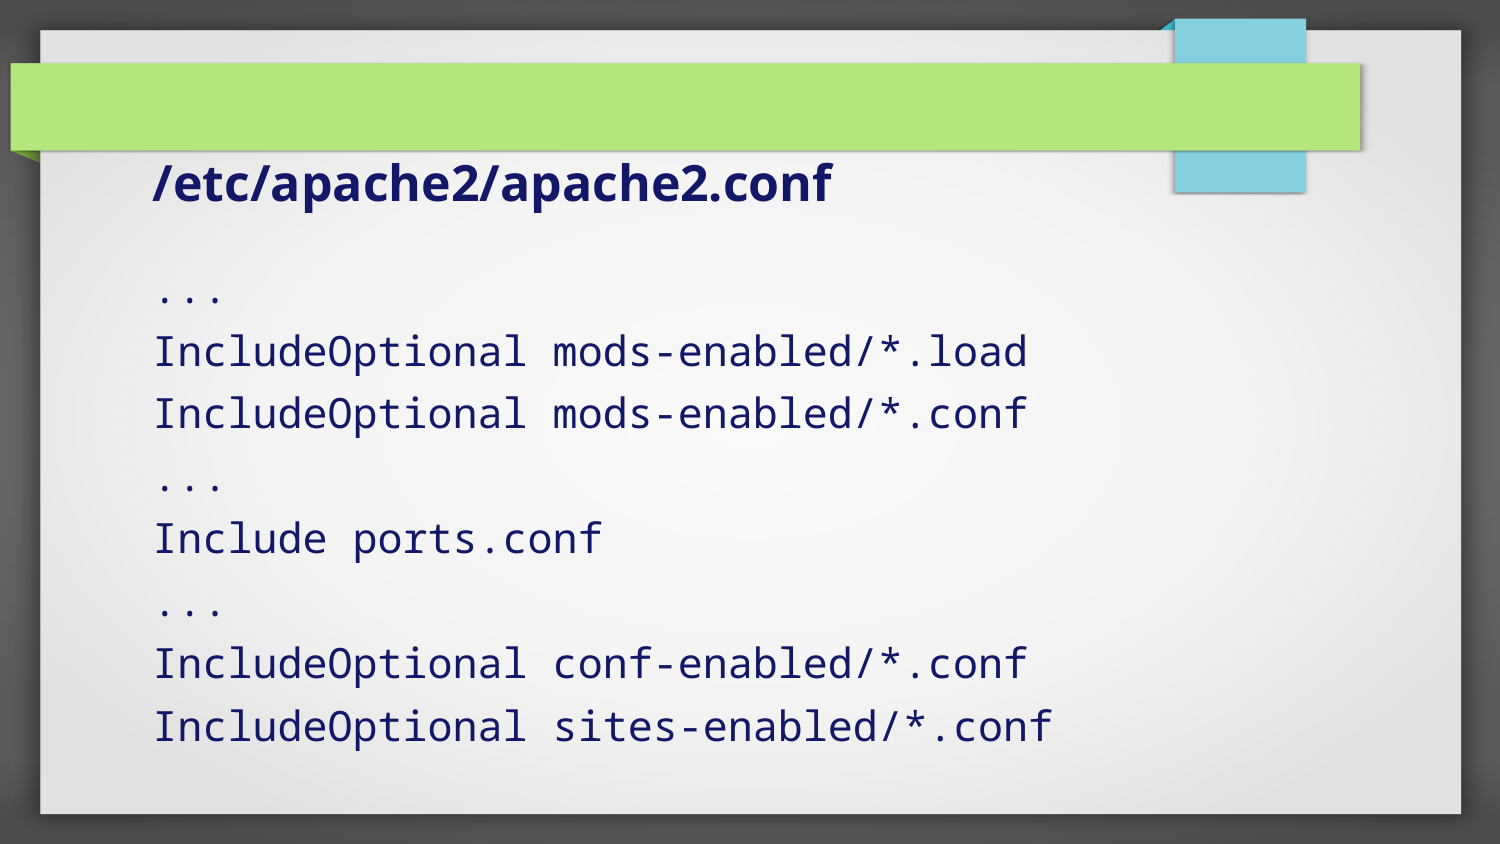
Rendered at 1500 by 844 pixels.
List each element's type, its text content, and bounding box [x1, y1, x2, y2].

title /etc/apache2/apache2.conf [137, 146, 1011, 227]
picture [0, 0, 1500, 844]
list ... IncludeOptional mods-enabled/*.load IncludeOptional mods-enabled/*.conf ... Include ports.conf ... IncludeOptional conf-enabled/*.conf IncludeOptional sites-enabled/*.conf [137, 246, 1217, 617]
